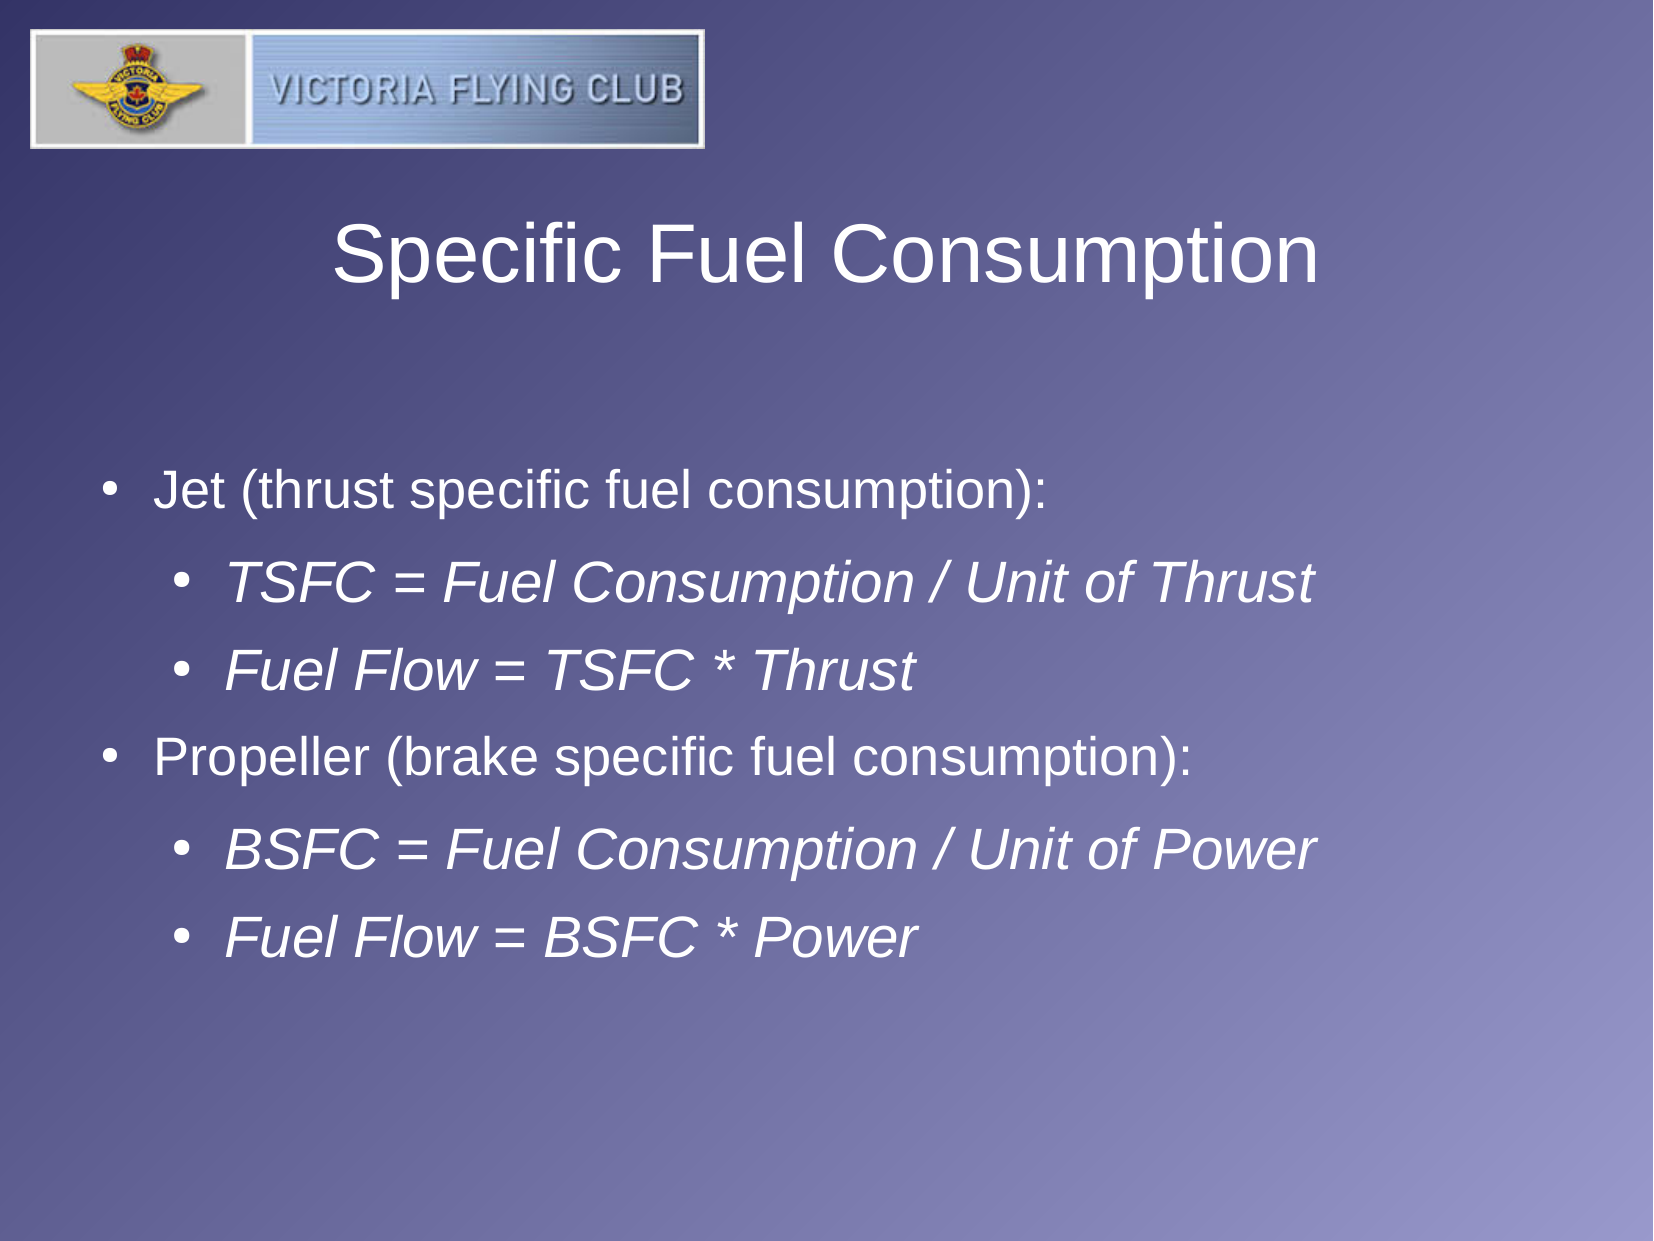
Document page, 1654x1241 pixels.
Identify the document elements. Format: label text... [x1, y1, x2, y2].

list Jet (thrust specific fuel consumption): TSFC = Fuel Consumption / Unit of Thrust Fuel Flow = TSFC * Thrust Propeller (brake specific fuel consumption): BSFC = Fuel Consumption / Unit of Power Fuel Flow = BSFC * Power [82, 375, 1571, 1095]
picture [30, 29, 705, 149]
title Specific Fuel Consumption [82, 150, 1571, 358]
